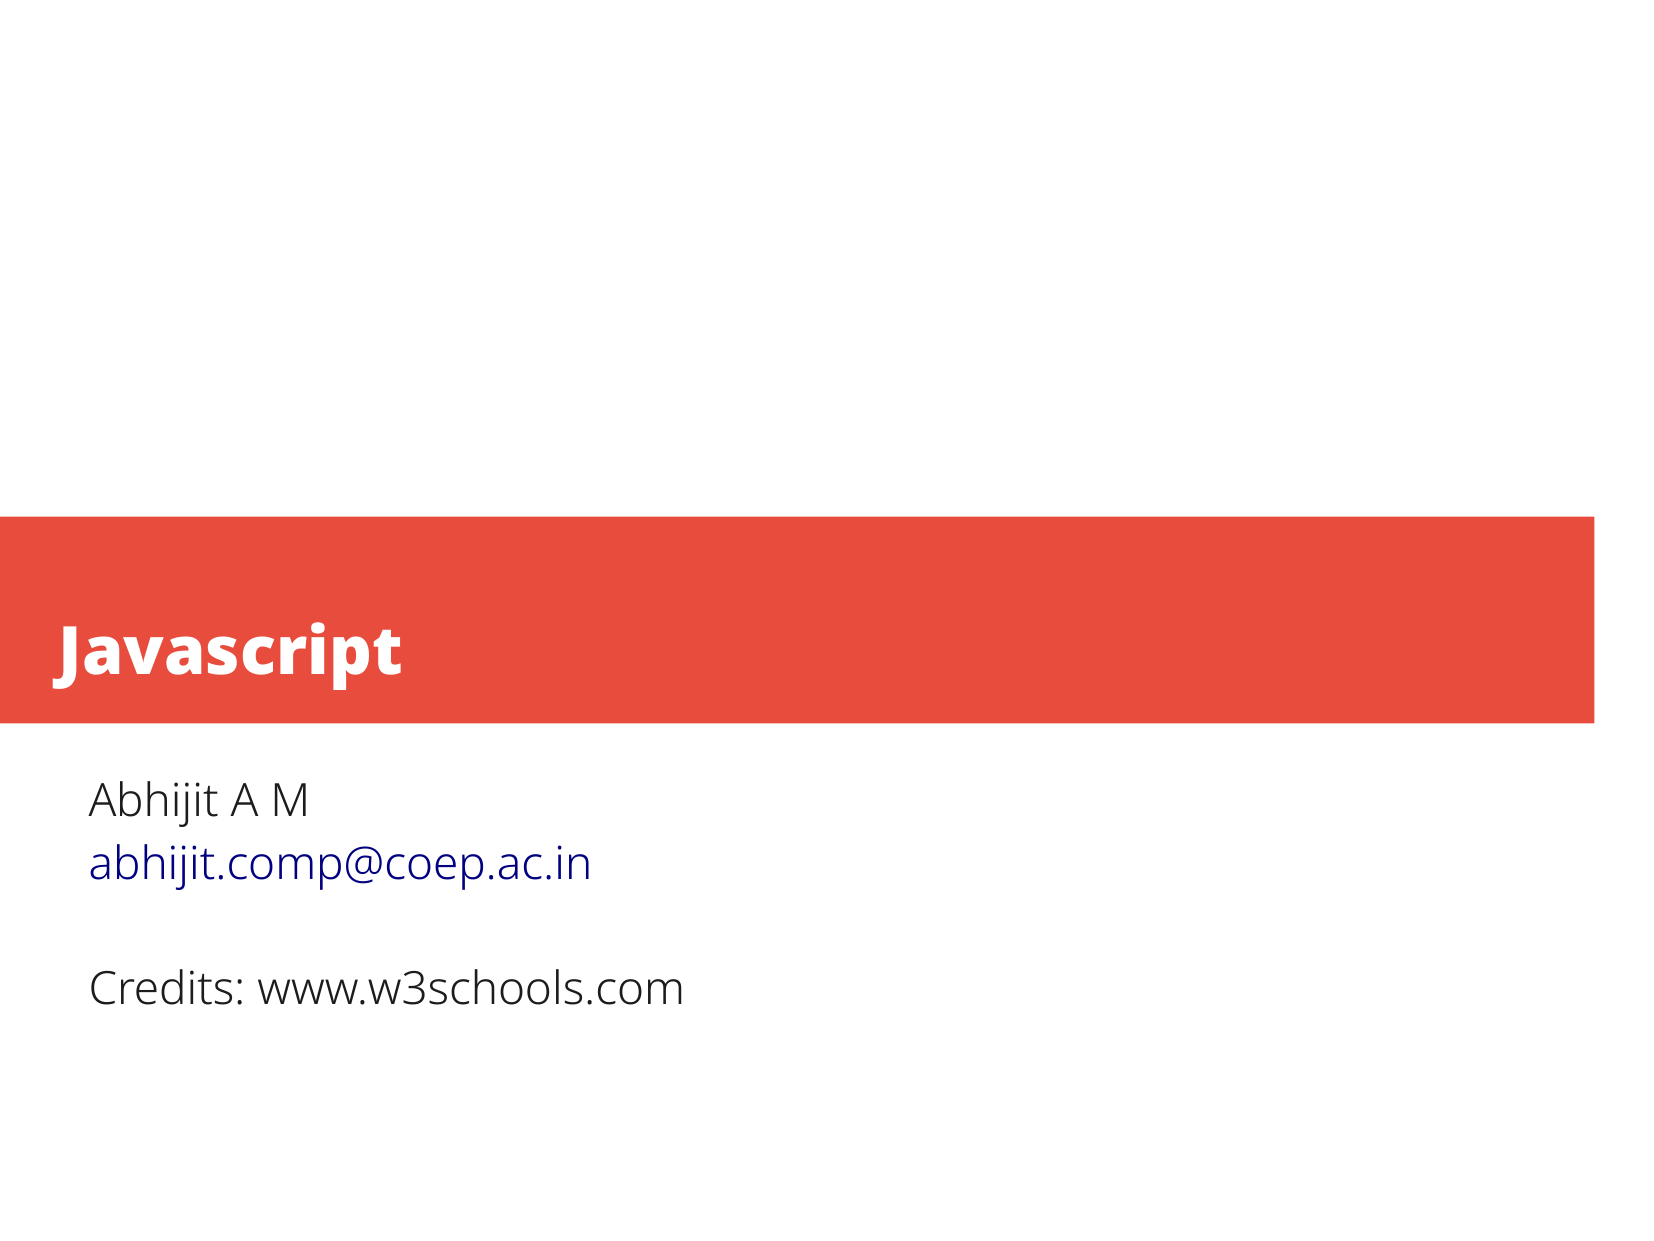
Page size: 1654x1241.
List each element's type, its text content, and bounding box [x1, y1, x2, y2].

title Javascript [59, 546, 1595, 694]
subtitle Abhijit A M abhijit.comp@coep.ac.in Credits: www.w3schools.com [88, 767, 1595, 1182]
